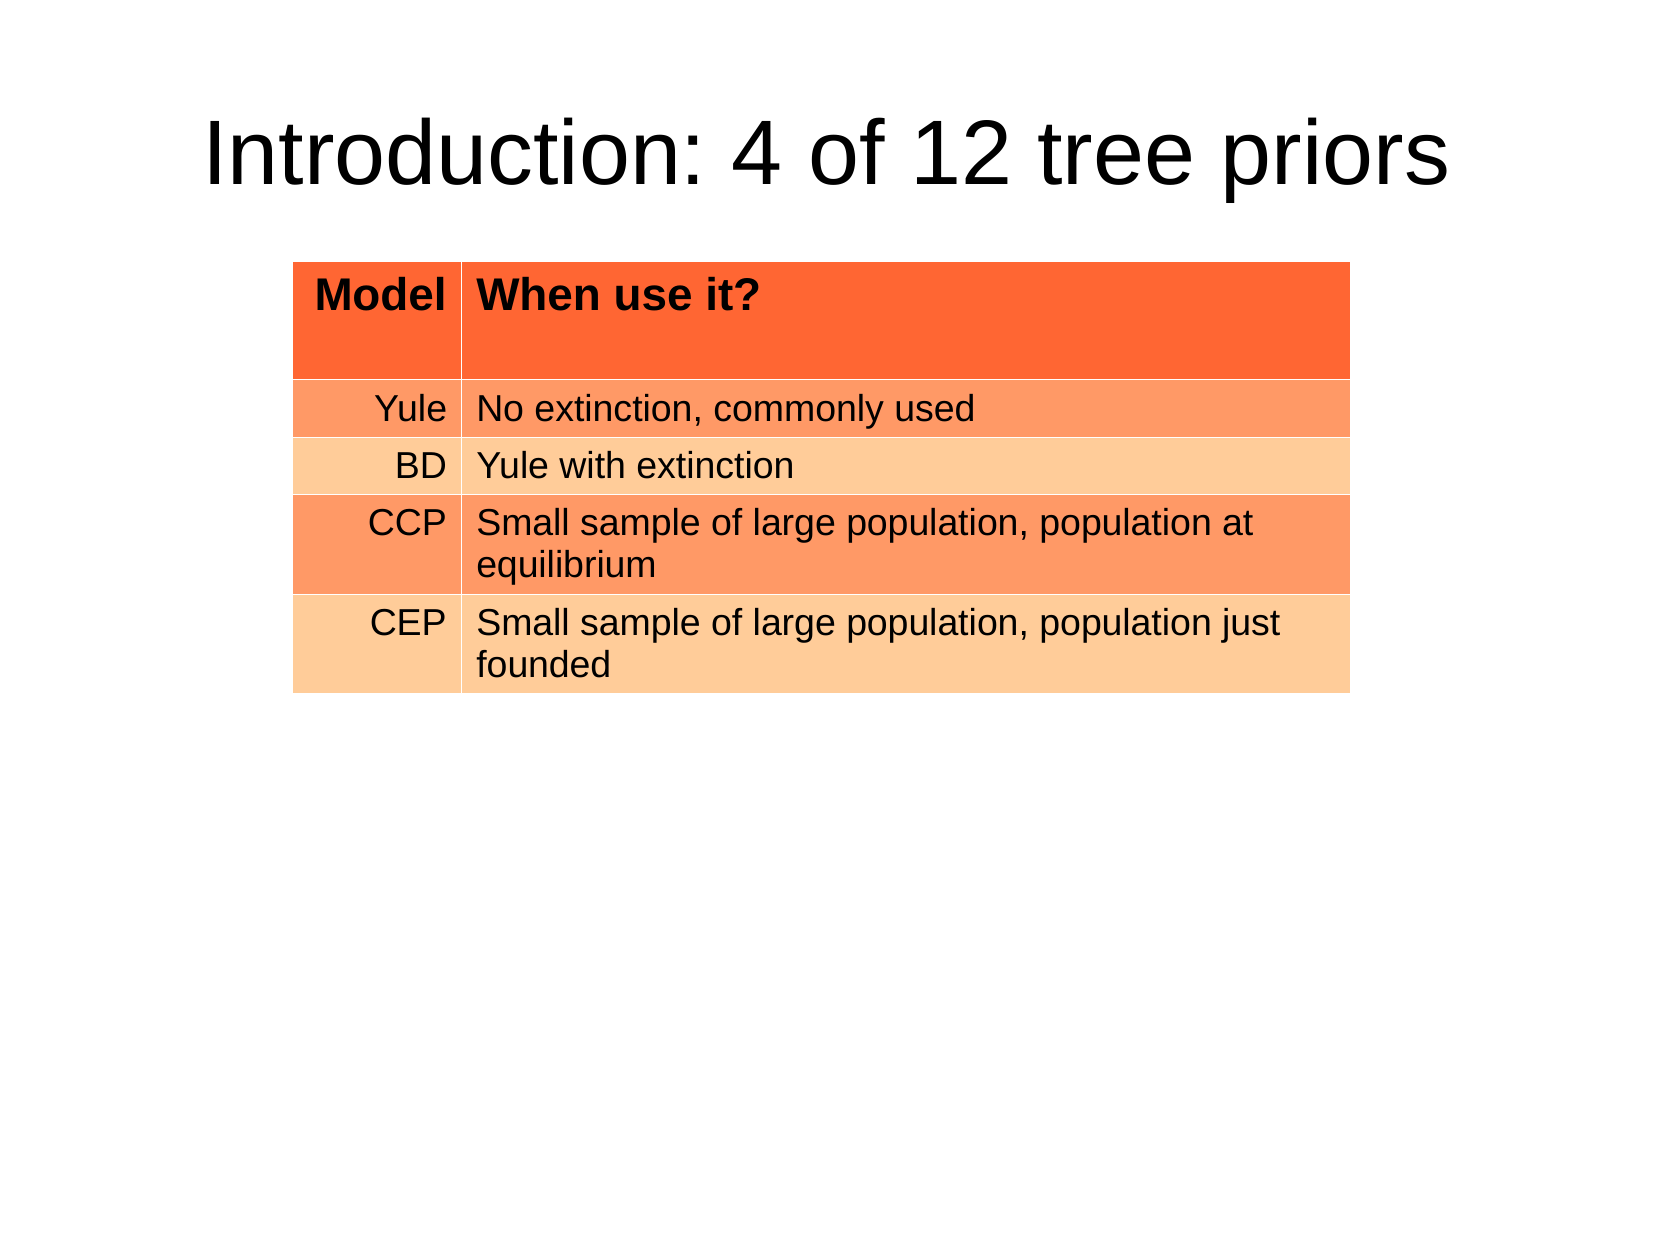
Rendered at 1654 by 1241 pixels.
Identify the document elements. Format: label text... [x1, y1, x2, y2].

title Introduction: 4 of 12 tree priors [82, 49, 1571, 257]
table_cell Small sample of large population, population just founded [462, 595, 1350, 693]
table_cell BD [293, 438, 461, 494]
table_cell No extinction, commonly used [462, 380, 1350, 437]
table_header Model [293, 262, 461, 379]
table_cell CEP [293, 595, 461, 693]
table_cell CCP [293, 495, 461, 594]
table_cell Yule [293, 380, 461, 437]
table_header When use it? [462, 262, 1350, 379]
table_cell Small sample of large population, population at equilibrium [462, 495, 1350, 594]
table_cell Yule with extinction [462, 438, 1350, 494]
